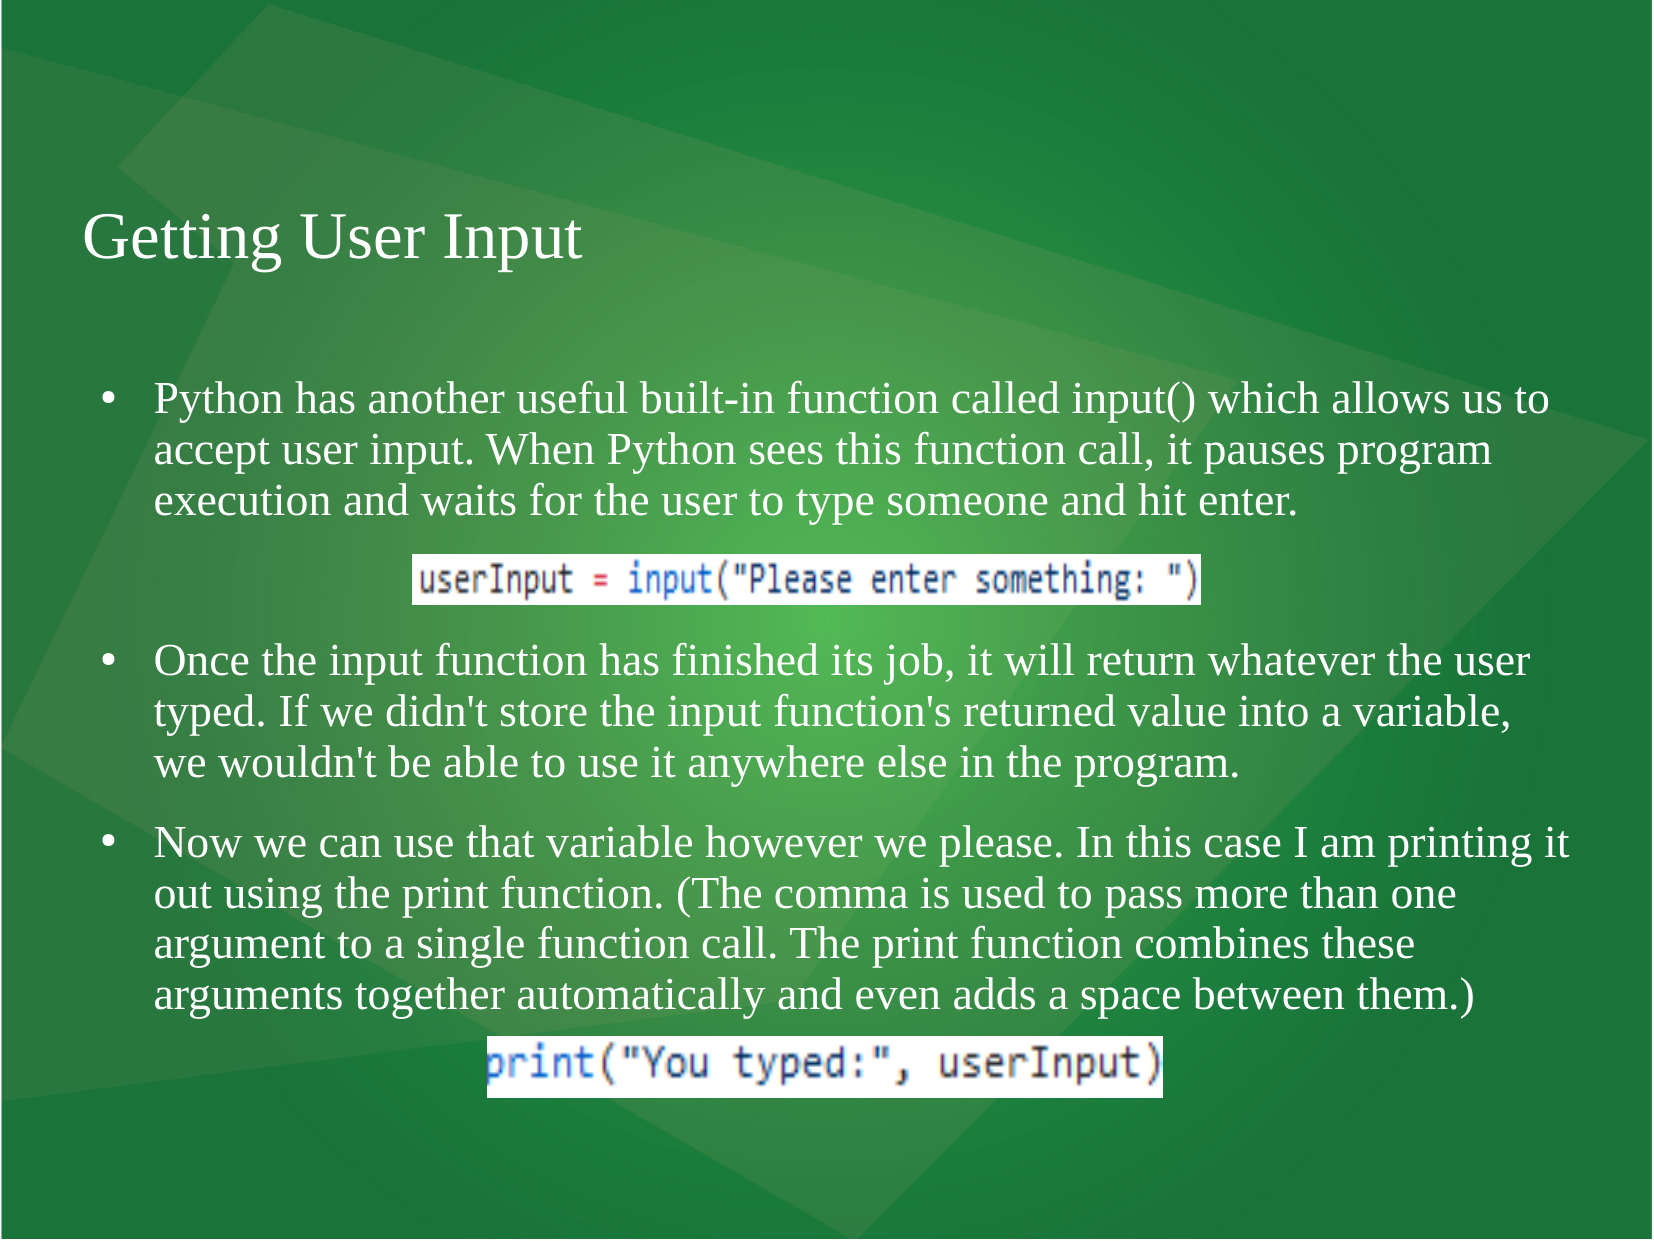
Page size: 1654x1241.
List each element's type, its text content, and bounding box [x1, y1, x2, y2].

title Getting User Input [82, 132, 1571, 340]
picture [0, 0, 1652, 1241]
list Python has another useful built-in function called input() which allows us to accept user input. When Python sees this function call, it pauses program execution and waits for the user to type someone and hit enter. Once the input function has finished its job, it will return whatever the user typed. If we didn't store the input function's returned value into a variable, we wouldn't be able to use it anywhere else in the program. Now we can use that variable however we please. In this case I am printing it out using the print function. (The comma is used to pass more than one argument to a single function call. The print function combines these arguments together automatically and even adds a space between them.) [82, 372, 1571, 1051]
